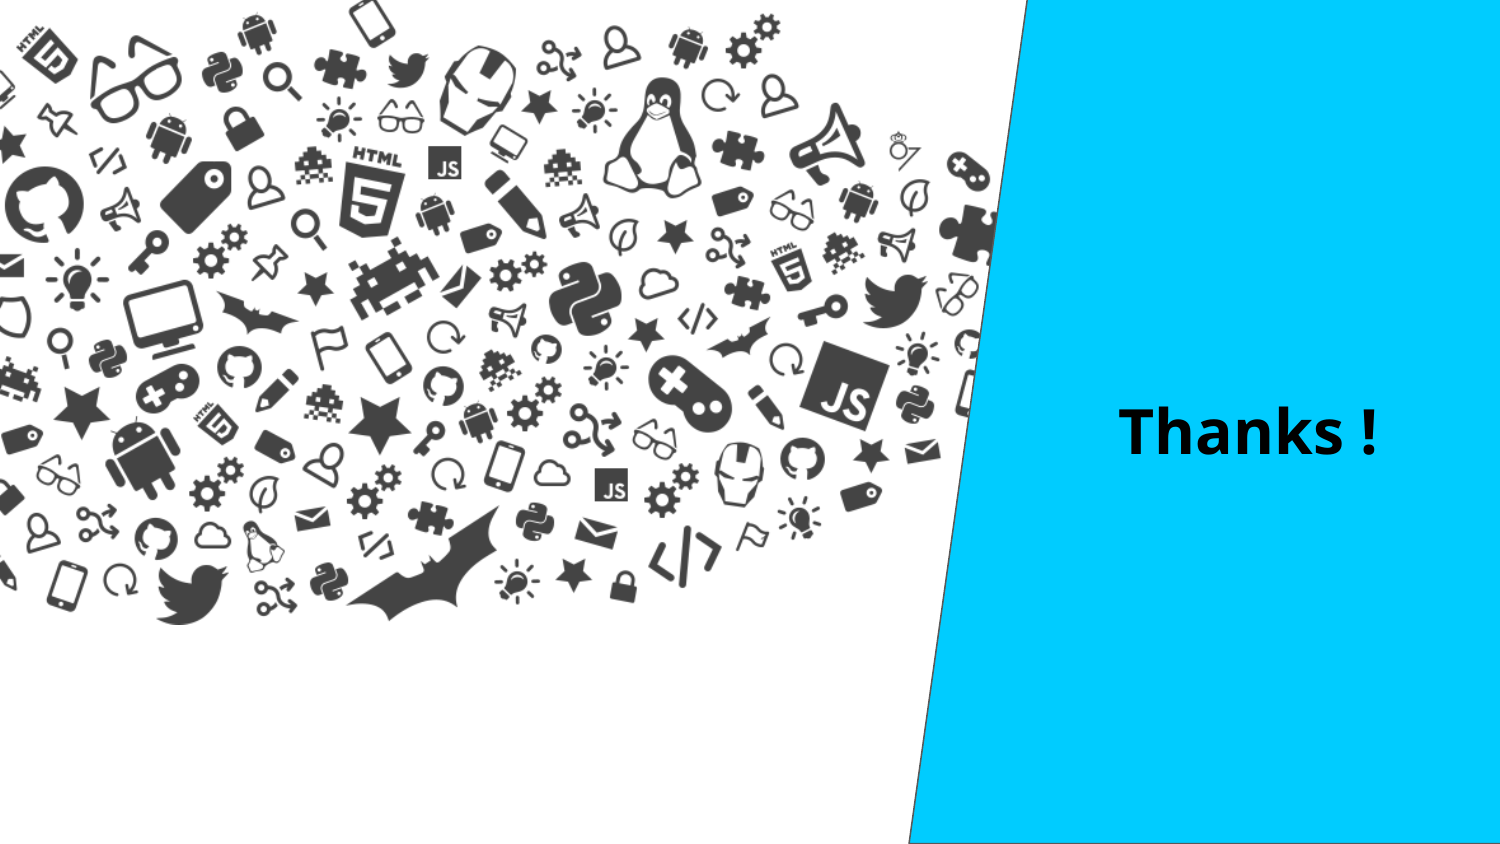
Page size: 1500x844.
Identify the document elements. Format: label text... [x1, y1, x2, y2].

text_box Thanks ! [1030, 376, 1466, 470]
text_box [909, 0, 1500, 844]
picture [0, 0, 1027, 625]
